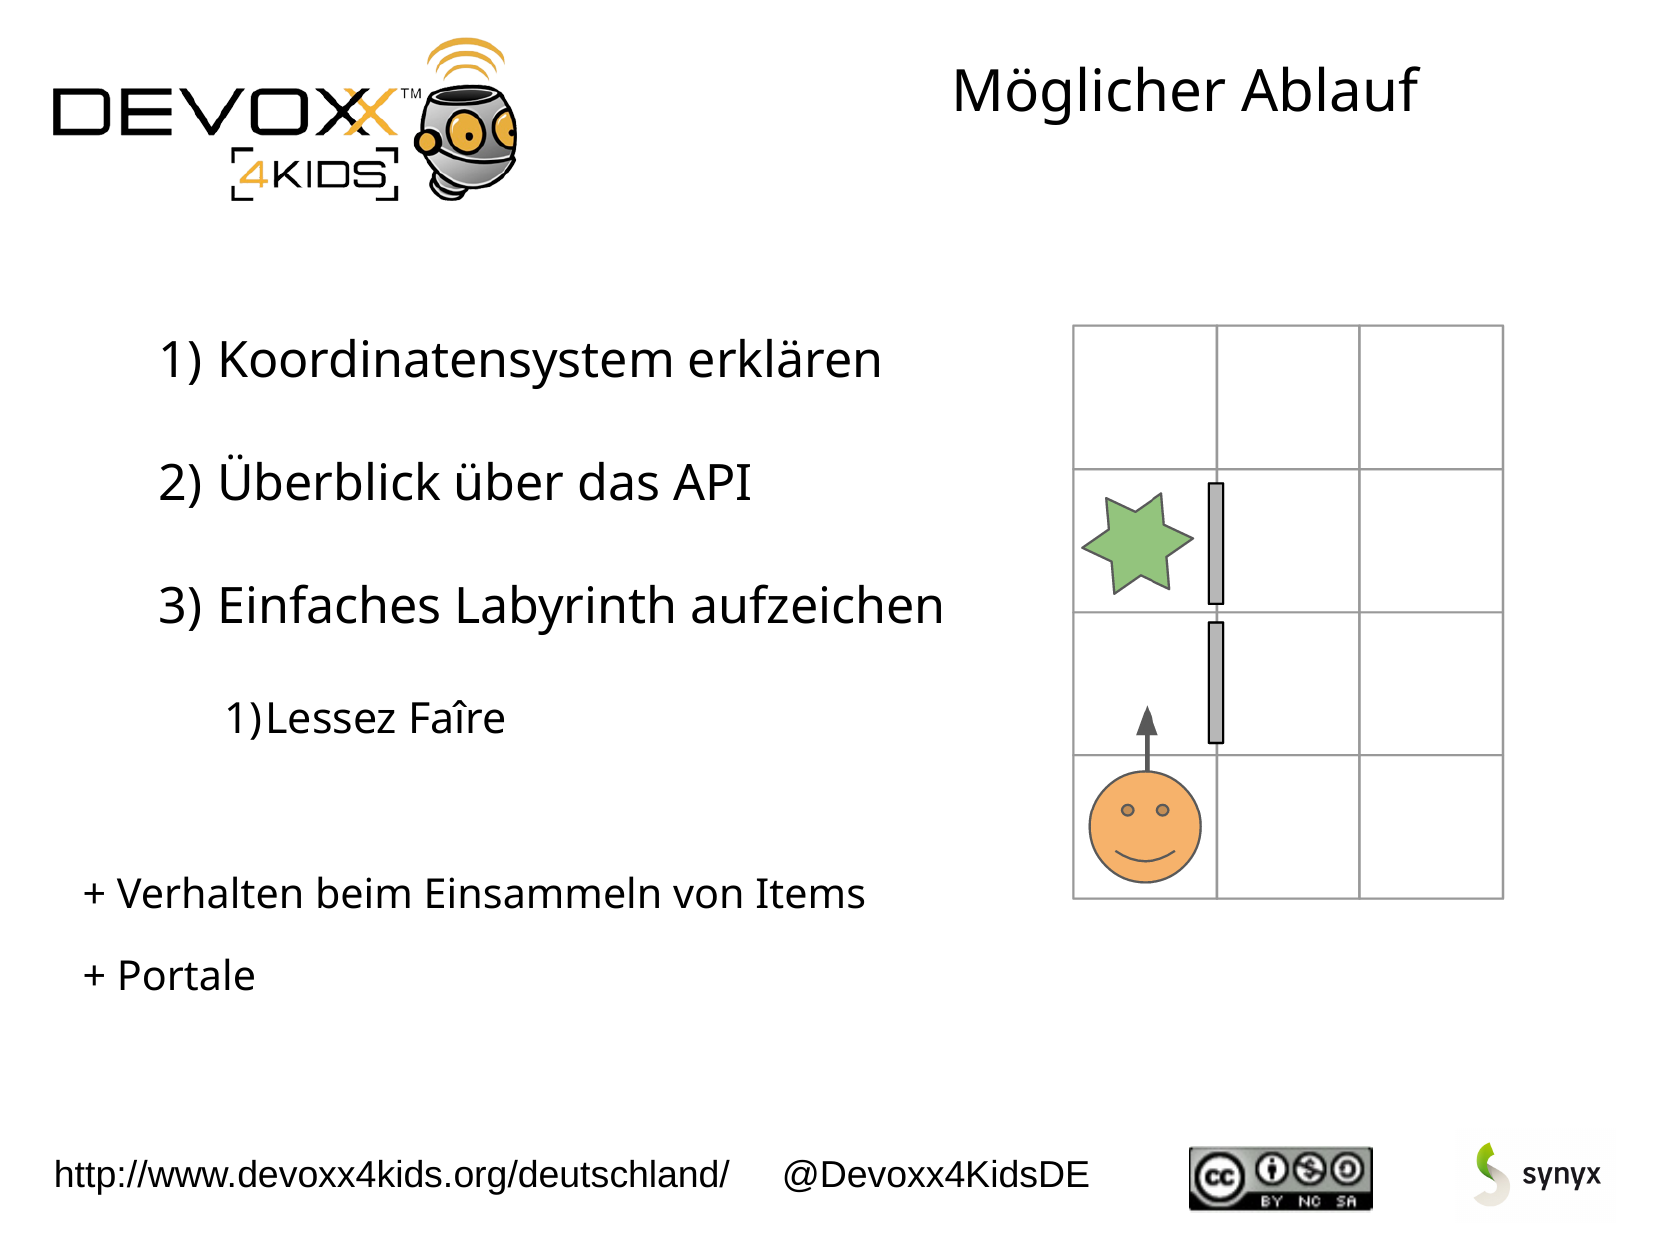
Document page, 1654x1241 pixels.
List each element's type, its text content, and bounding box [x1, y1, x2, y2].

list Koordinatensystem erklären Überblick über das API Einfaches Labyrinth aufzeichen Lessez Faîre + Verhalten beim Einsammeln von Items + Portale [82, 290, 1571, 1010]
title Möglicher Ablauf [82, 49, 1571, 257]
picture [1455, 1128, 1616, 1223]
picture [53, 37, 517, 201]
picture [1189, 1146, 1373, 1213]
picture [1063, 318, 1512, 909]
